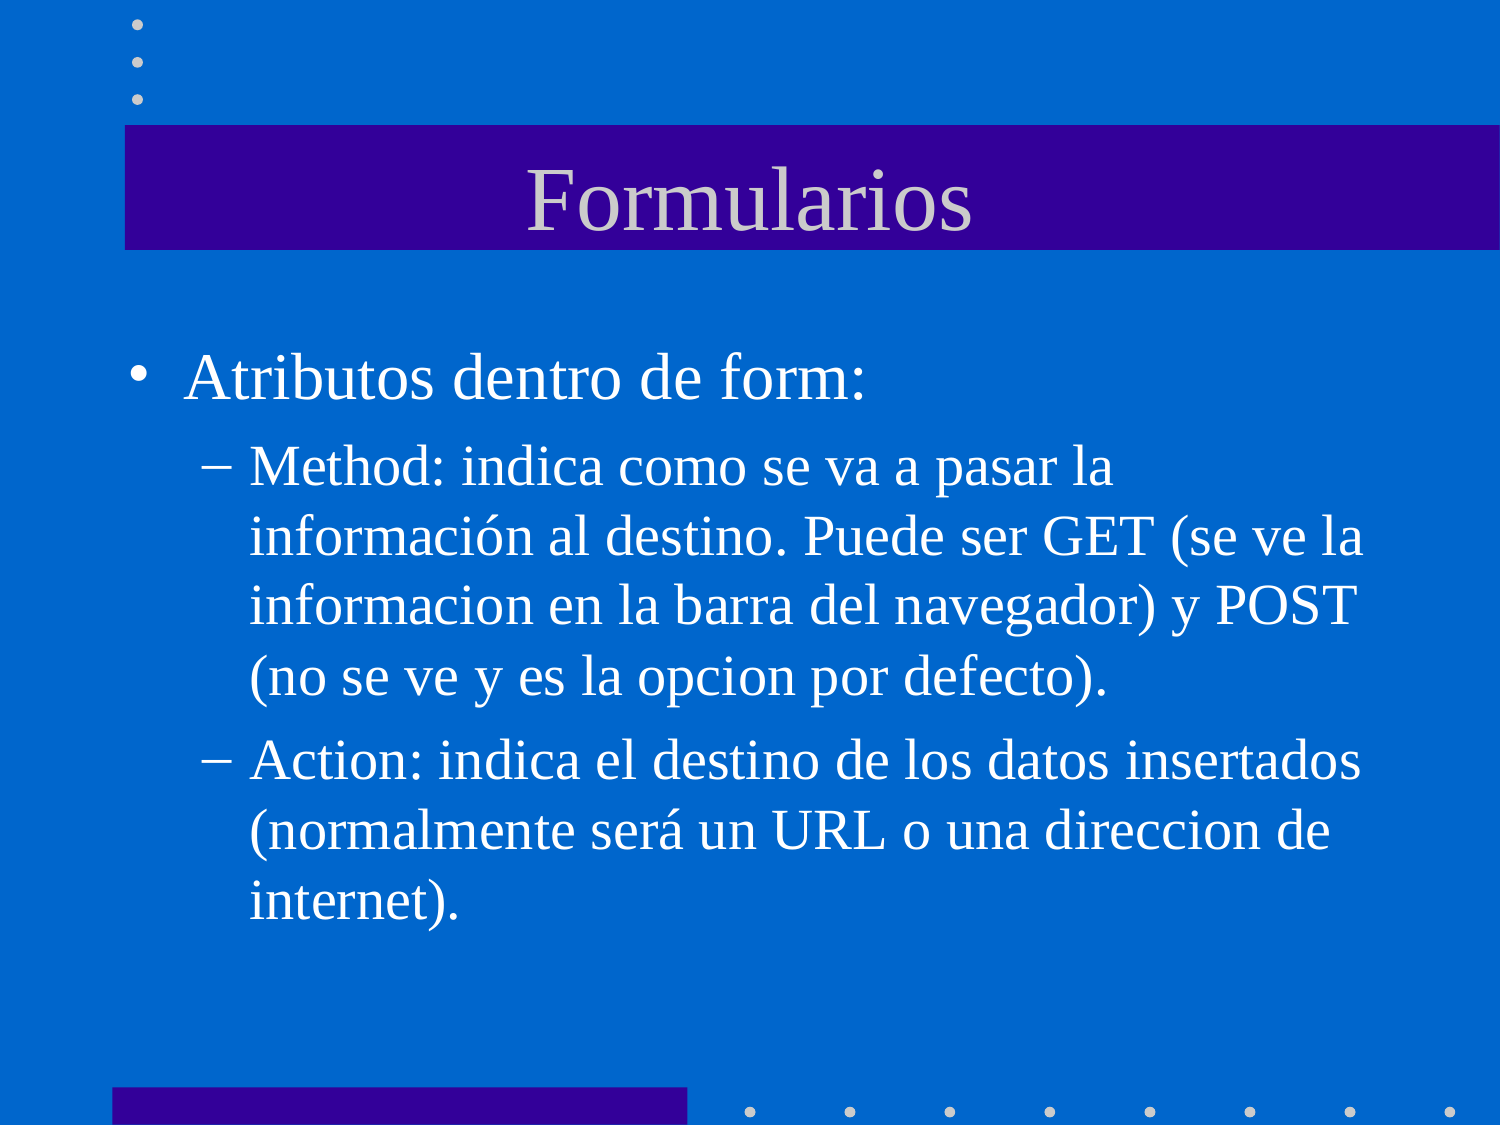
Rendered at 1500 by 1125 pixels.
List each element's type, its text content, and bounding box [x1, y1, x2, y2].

title Formularios [112, 99, 1388, 288]
list Atributos dentro de form: Method: indica como se va a pasar la información al destino. Puede ser GET (se ve la informacion en la barra del navegador) y POST (no se ve y es la opcion por defecto). Action: indica el destino de los datos insertados (normalmente será un URL o una direccion de internet). [112, 324, 1388, 1000]
